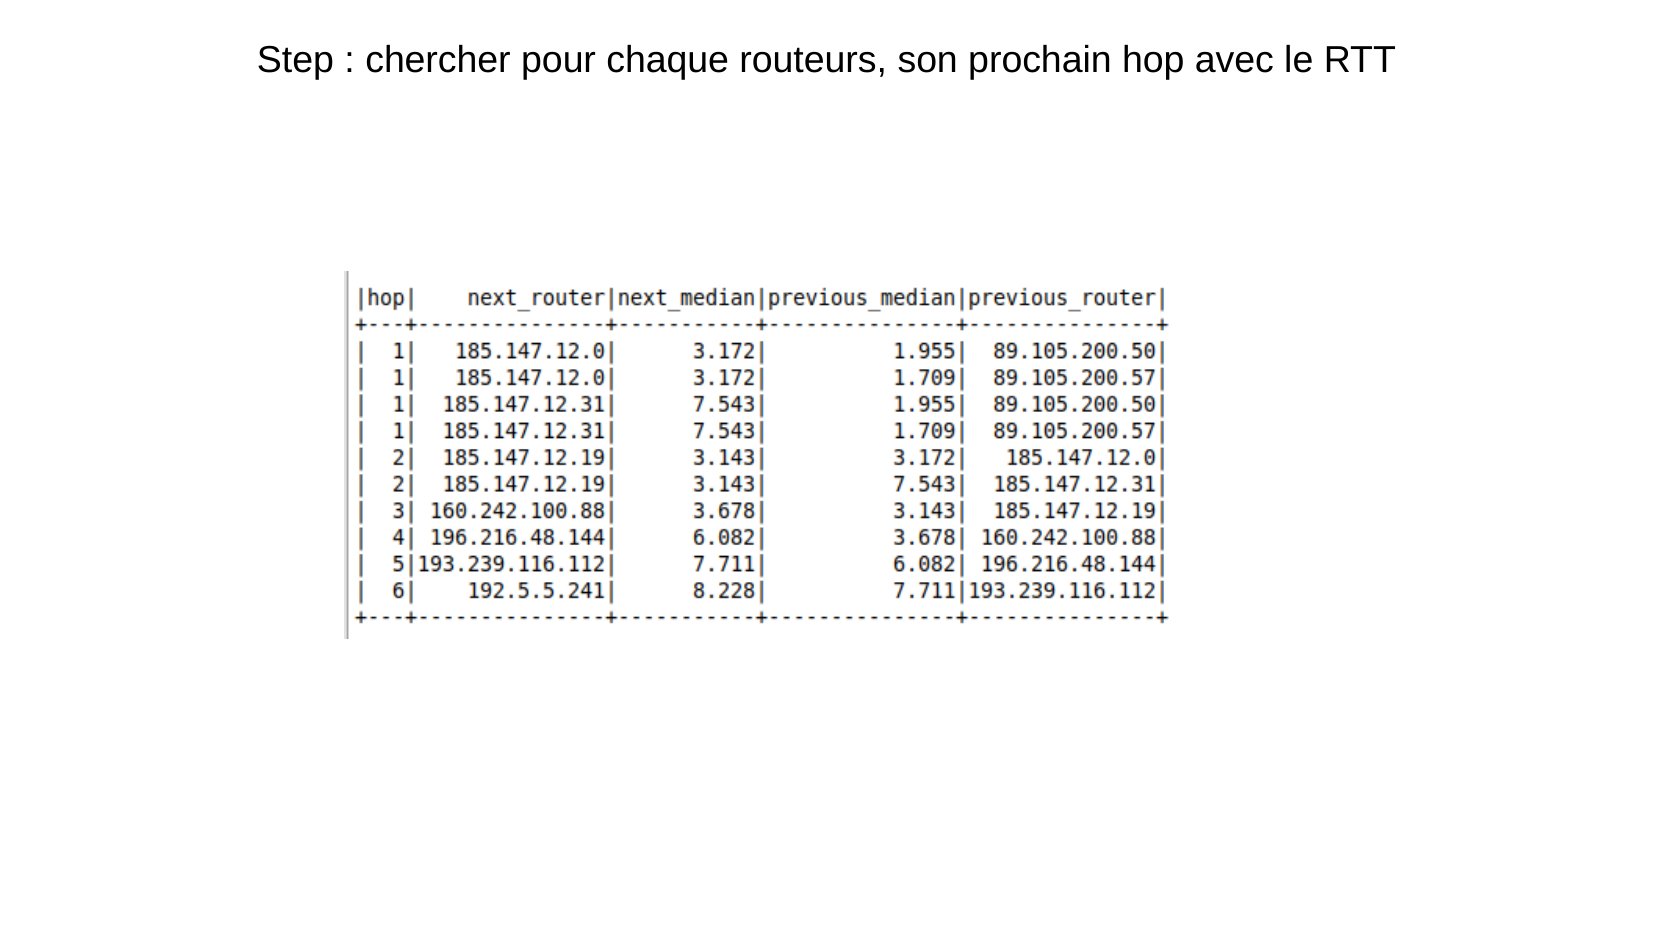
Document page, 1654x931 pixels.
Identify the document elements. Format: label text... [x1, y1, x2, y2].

title Step : chercher pour chaque routeurs, son prochain hop avec le RTT [82, 13, 1571, 107]
picture [344, 271, 1200, 639]
